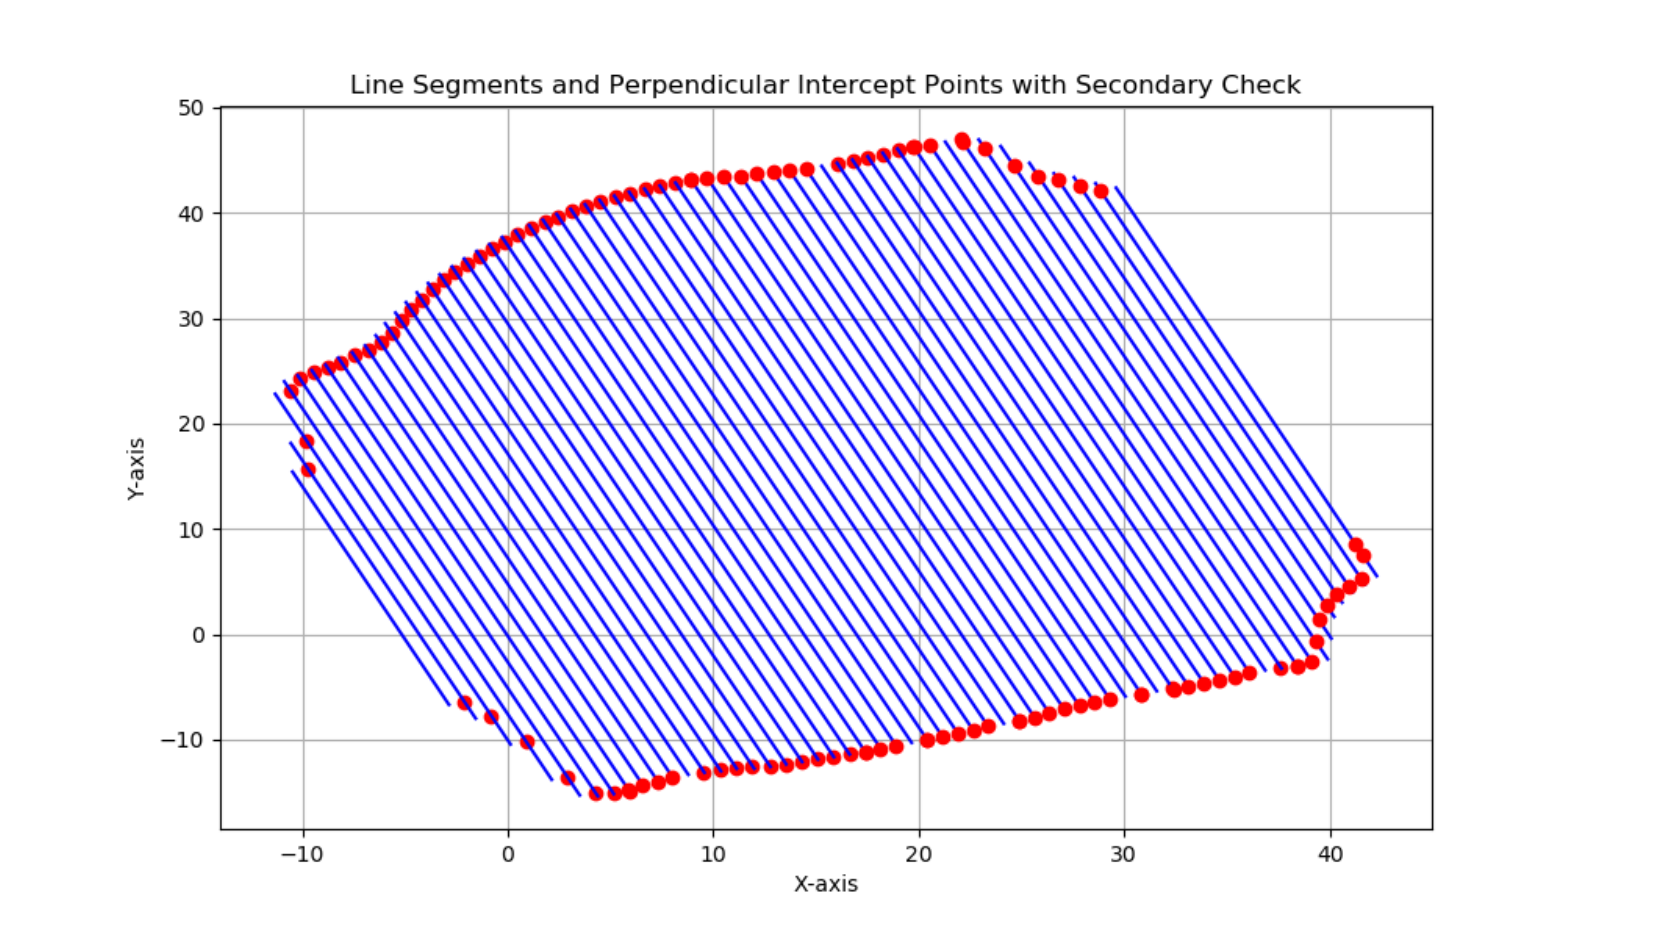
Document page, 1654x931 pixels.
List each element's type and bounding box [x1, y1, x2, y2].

picture [75, 14, 1454, 909]
